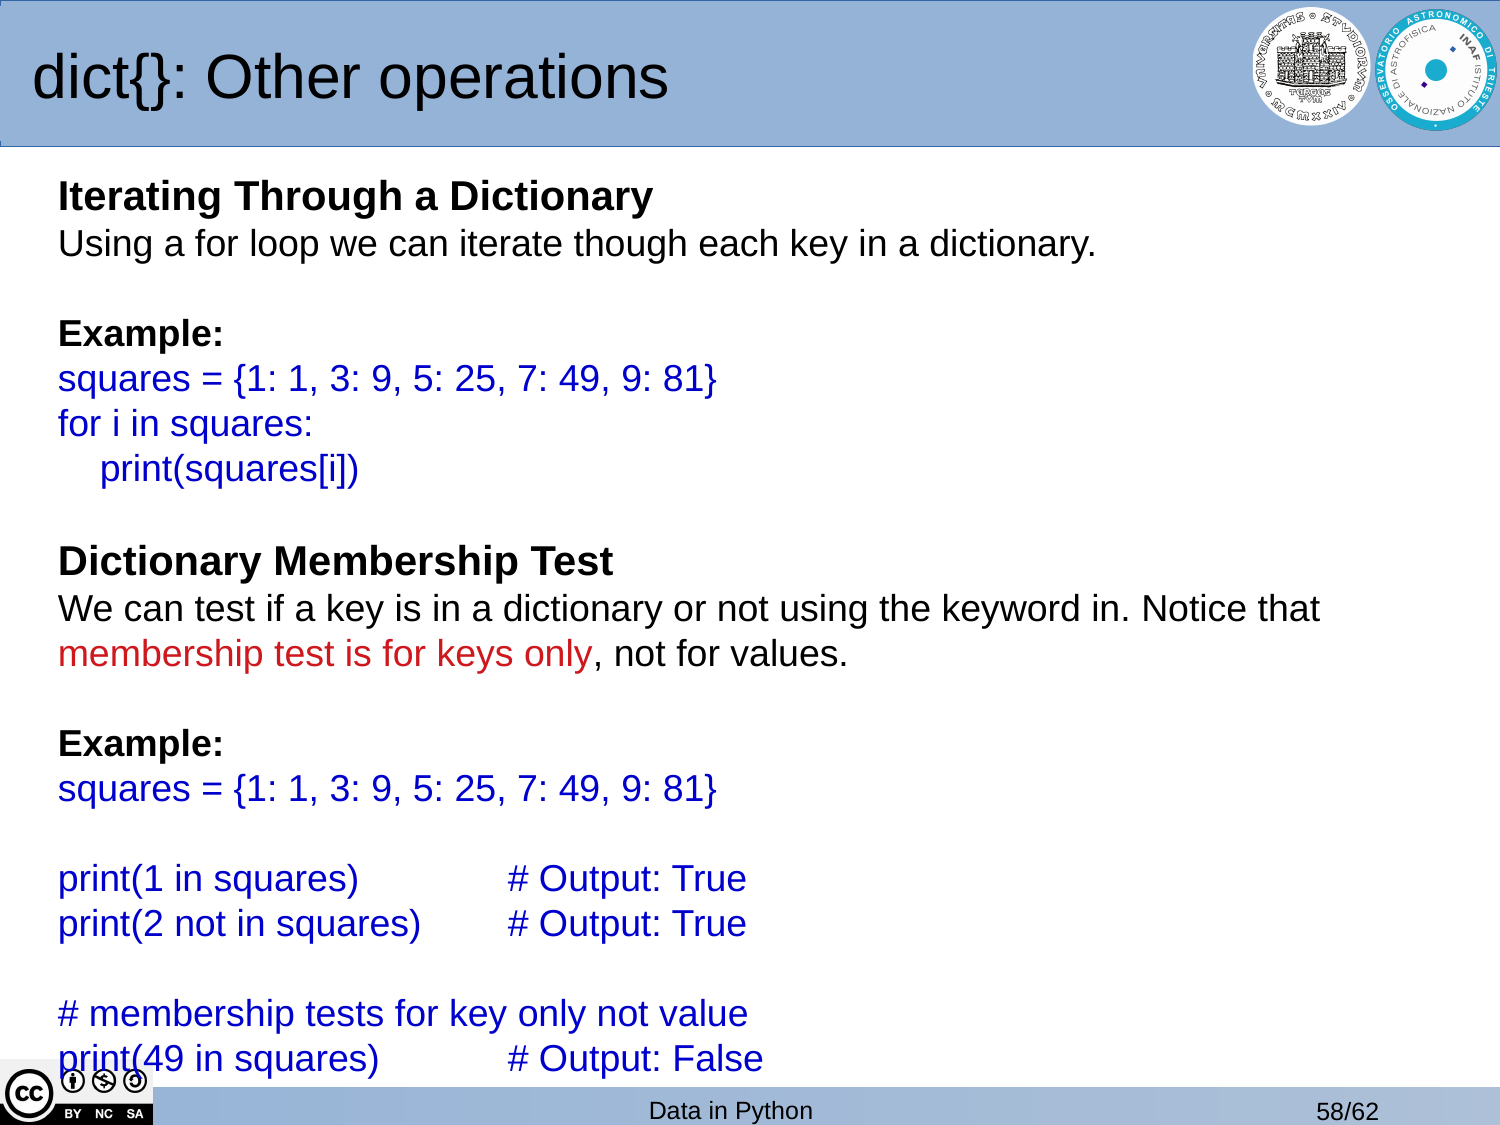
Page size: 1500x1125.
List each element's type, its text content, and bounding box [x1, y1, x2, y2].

list Iterating Through a Dictionary Using a for loop we can iterate though each key in a dictionary. Example: squares = {1: 1, 3: 9, 5: 25, 7: 49, 9: 81} for i in squares: print(squares[i]) Dictionary Membership Test We can test if a key is in a dictionary or not using the keyword in. Notice that membership test is for keys only, not for values. Example: squares = {1: 1, 3: 9, 5: 25, 7: 49, 9: 81} print(1 in squares) # Output: True print(2 not in squares) # Output: True # membership tests for key only not value print(49 in squares) # Output: False [43, 160, 1500, 1083]
picture [1253, 0, 1500, 156]
picture [0, 1059, 153, 1125]
text_box dict{}: Other operations [0, 5, 1253, 141]
